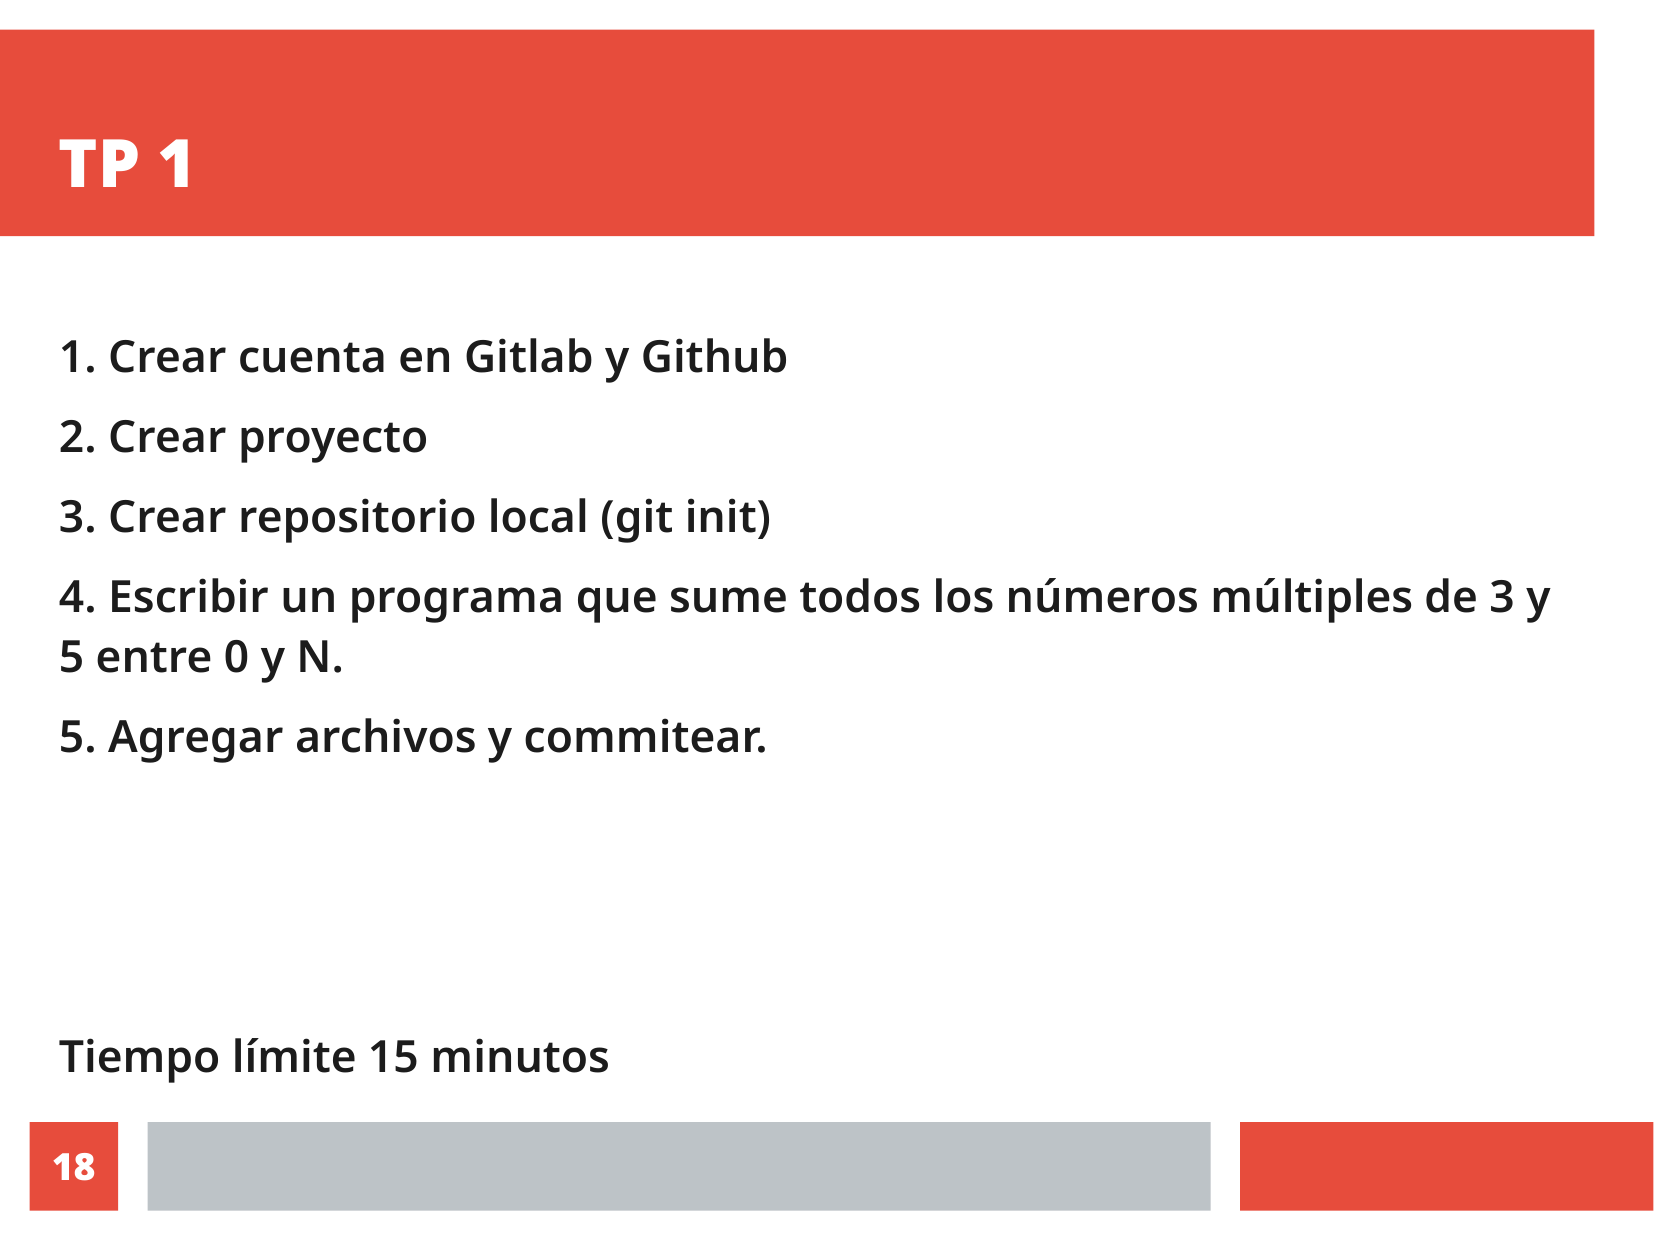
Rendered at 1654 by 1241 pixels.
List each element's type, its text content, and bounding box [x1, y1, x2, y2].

list 1. Crear cuenta en Gitlab y Github 2. Crear proyecto 3. Crear repositorio local (git init) 4. Escribir un programa que sume todos los números múltiples de 3 y 5 entre 0 y N. 5. Agregar archivos y commitear. Tiempo límite 15 minutos [59, 324, 1565, 1093]
title TP 1 [59, 59, 1595, 207]
